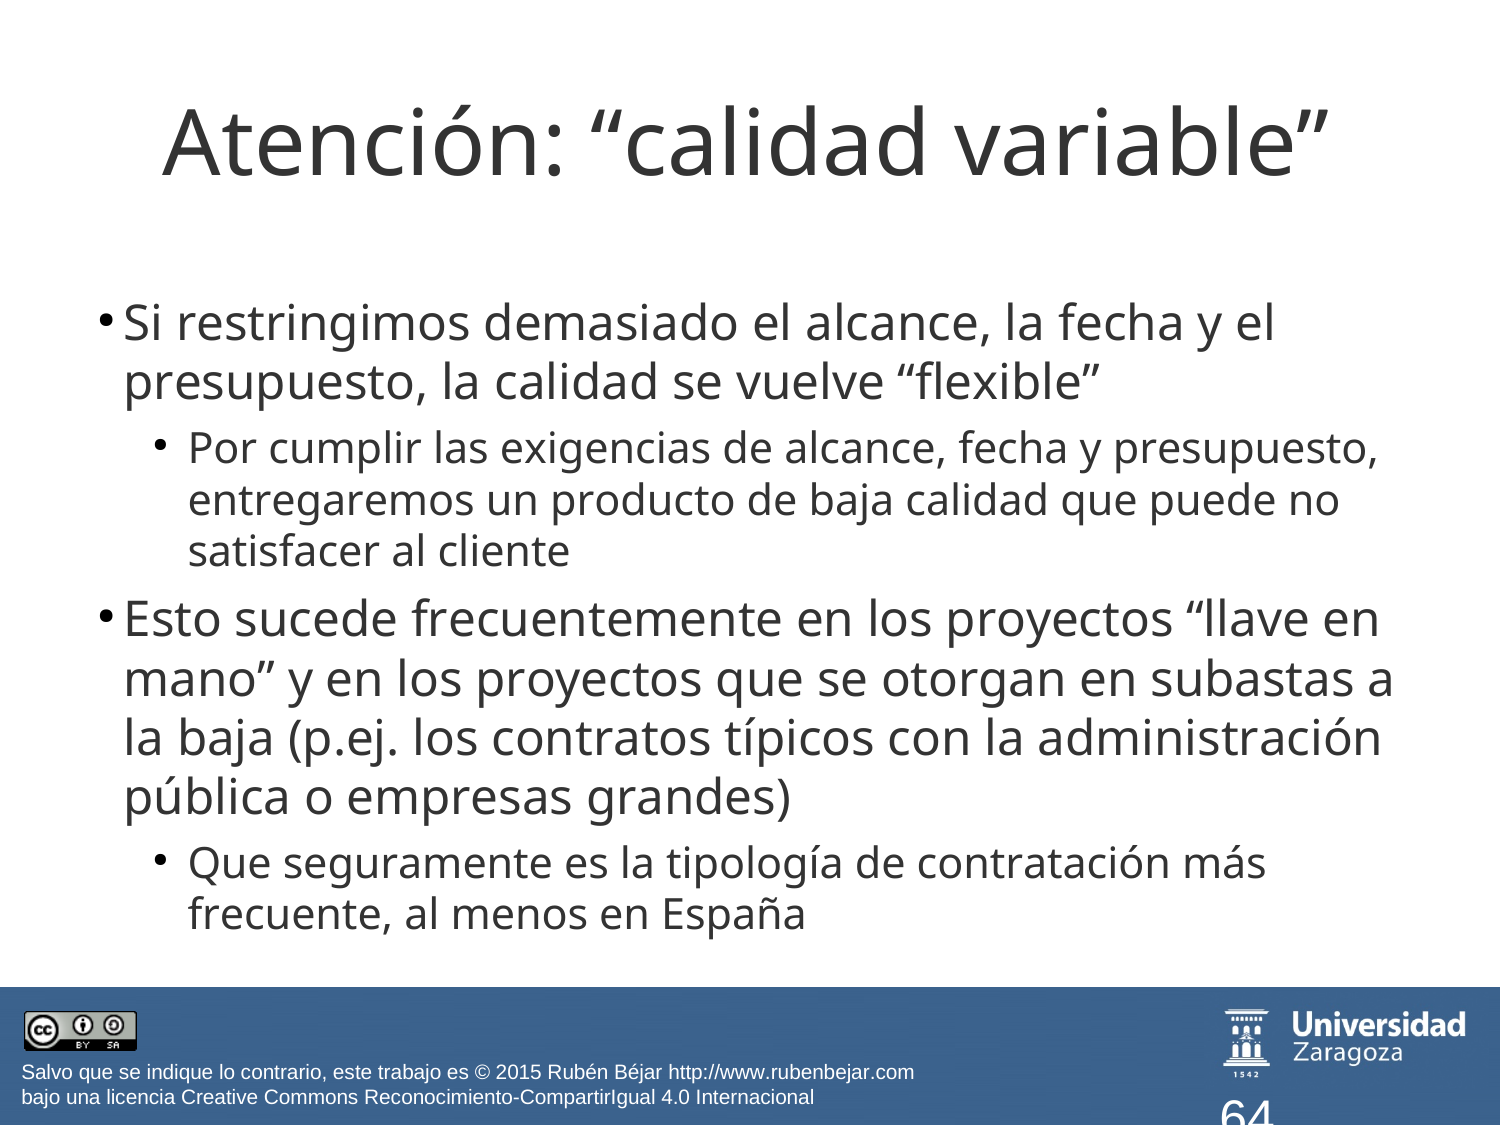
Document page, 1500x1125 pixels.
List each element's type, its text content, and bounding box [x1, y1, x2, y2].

picture [0, 987, 1500, 1125]
list Si restringimos demasiado el alcance, la fecha y el presupuesto, la calidad se vuelve “flexible” Por cumplir las exigencias de alcance, fecha y presupuesto, entregaremos un producto de baja calidad que puede no satisfacer al cliente Esto sucede frecuentemente en los proyectos “llave en mano” y en los proyectos que se otorgan en subastas a la baja (p.ej. los contratos típicos con la administración pública o empresas grandes) Que seguramente es la tipología de contratación más frecuente, al menos en España [82, 283, 1418, 957]
title Atención: “calidad variable” [74, 21, 1420, 257]
picture [1252, 1107, 1264, 1124]
picture [1226, 1116, 1240, 1125]
